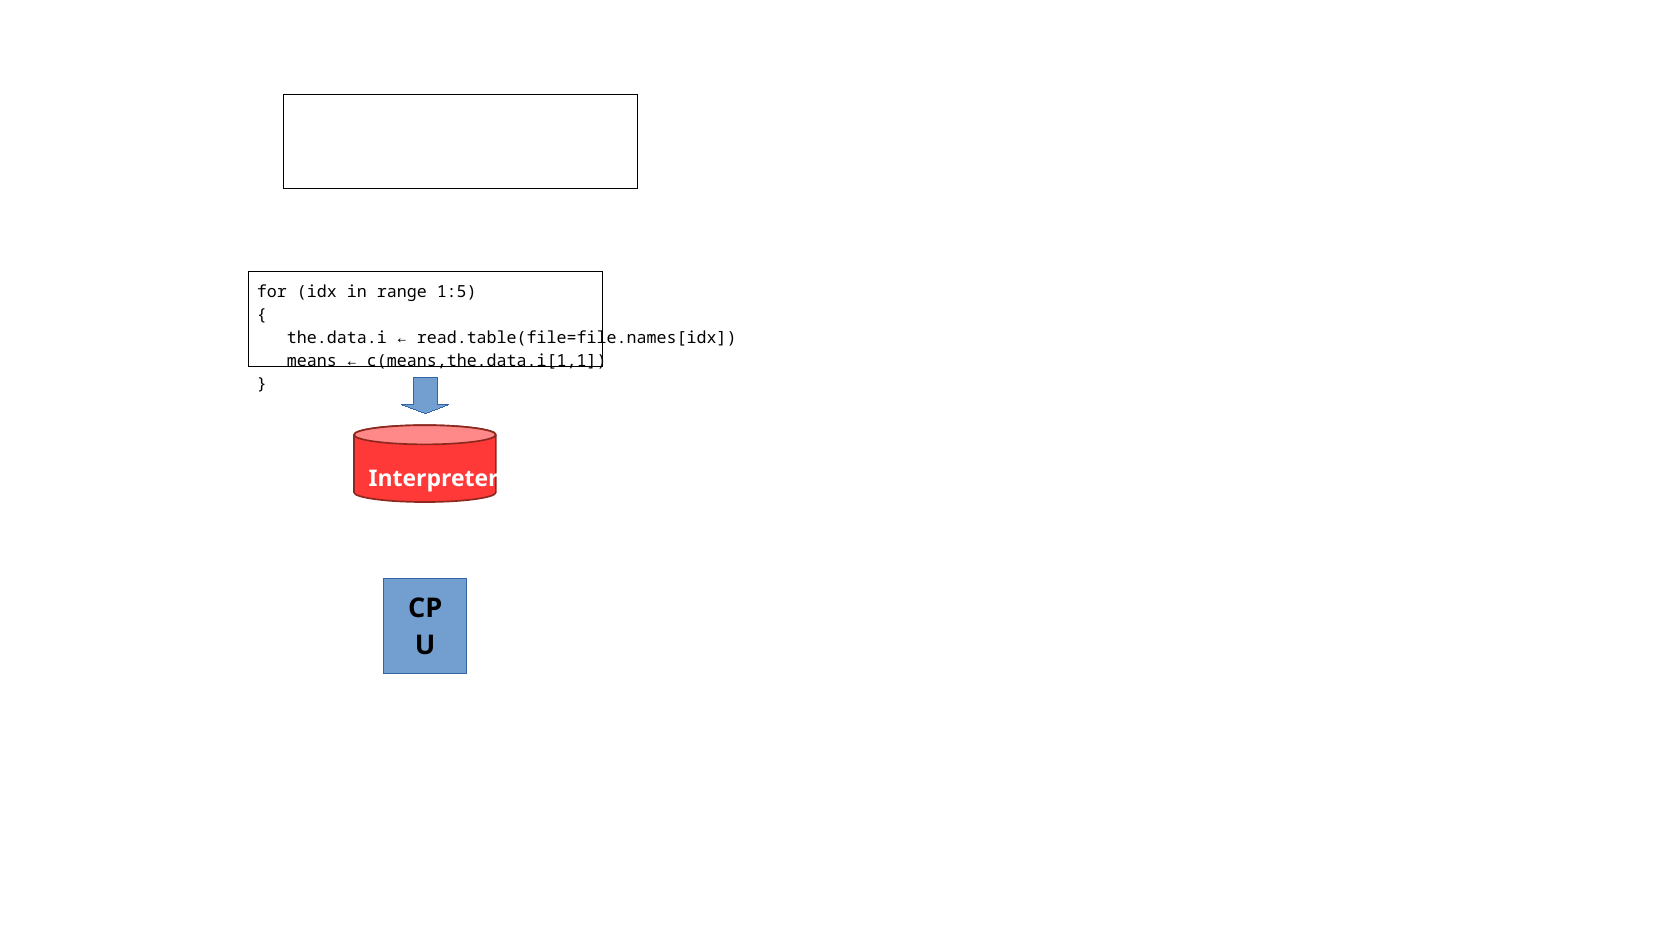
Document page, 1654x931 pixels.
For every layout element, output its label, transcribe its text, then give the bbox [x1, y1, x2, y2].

text_box [354, 493, 496, 503]
text_box CPU [383, 578, 467, 674]
text_box [401, 377, 449, 414]
text_box [283, 94, 638, 189]
text_box Interpreter [354, 454, 497, 493]
text_box for (idx in range 1:5) { the.data.i ← read.table(file=file.names[idx]) means ← c(means,the.data.i[1,1]) } [242, 271, 752, 388]
text_box [354, 436, 496, 454]
